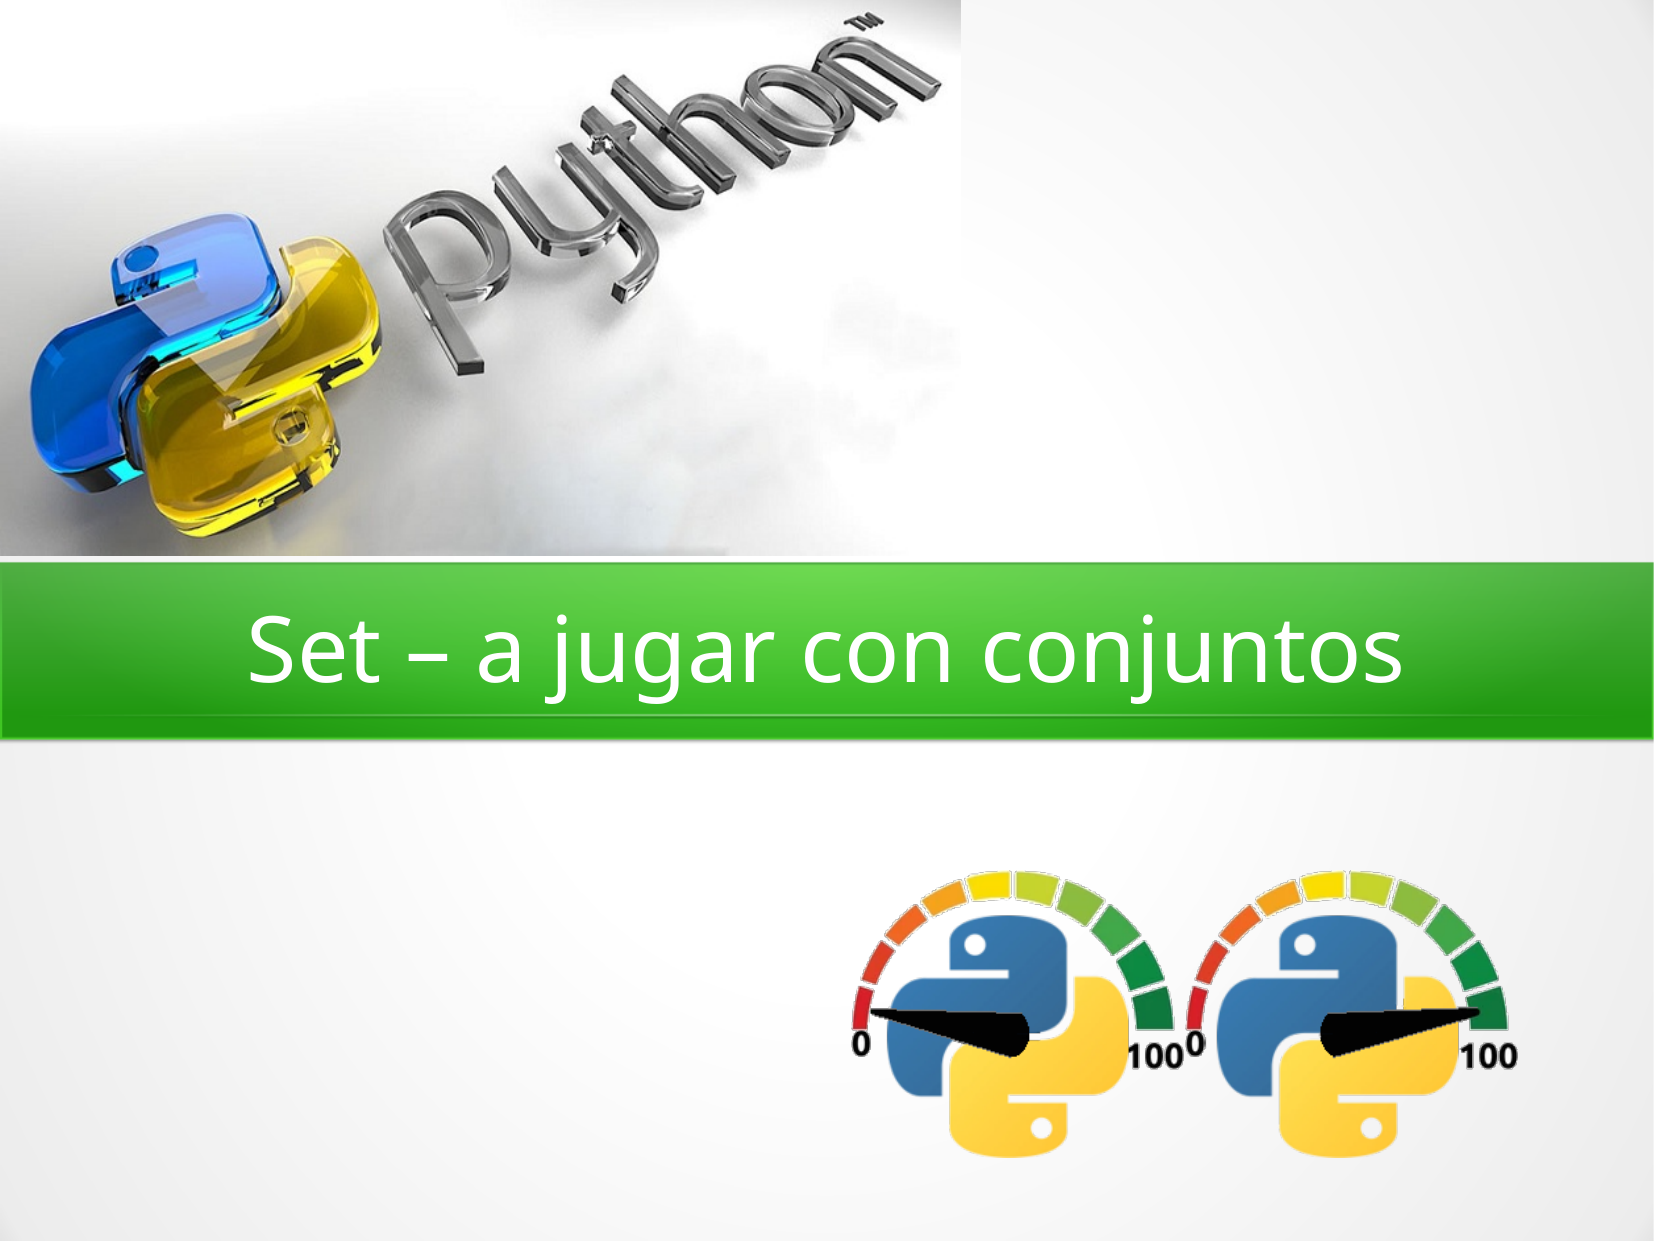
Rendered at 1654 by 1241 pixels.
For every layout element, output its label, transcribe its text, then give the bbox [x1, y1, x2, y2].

picture [0, 0, 1654, 1241]
title Set – a jugar con conjuntos [82, 578, 1571, 715]
